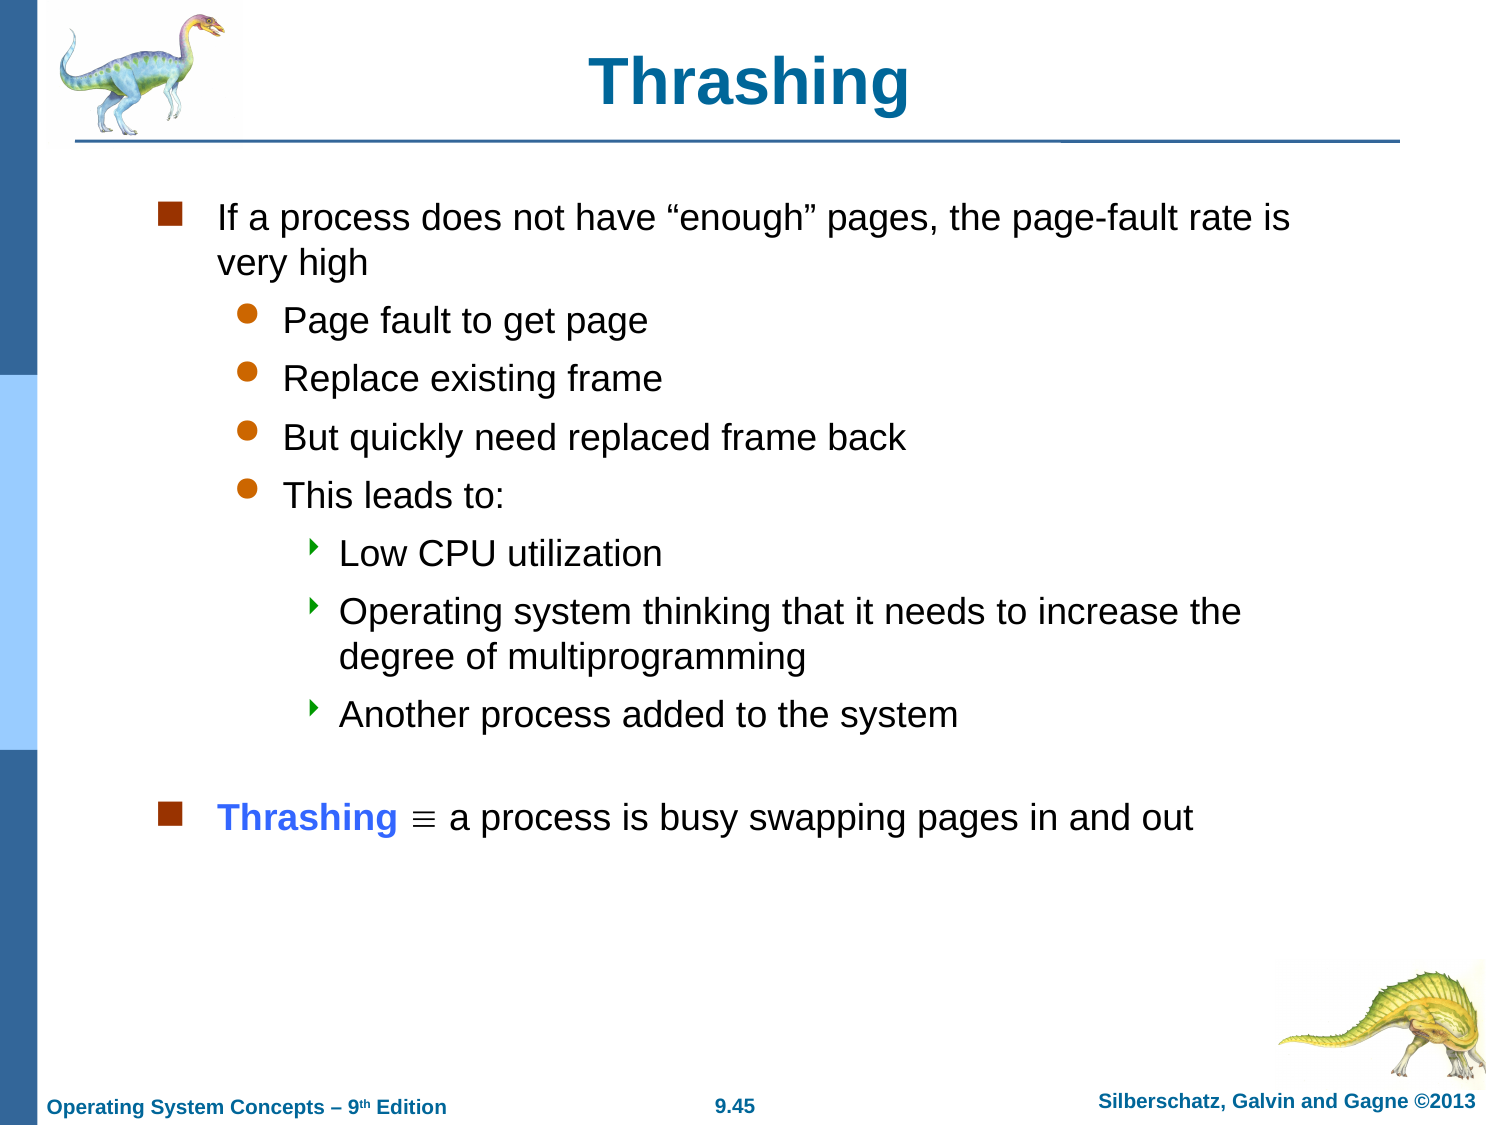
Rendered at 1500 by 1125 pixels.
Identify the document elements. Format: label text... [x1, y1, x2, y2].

list If a process does not have “enough” pages, the page-fault rate is very high Page fault to get page Replace existing frame But quickly need replaced frame back This leads to: Low CPU utilization Operating system thinking that it needs to increase the degree of multiprogramming Another process added to the system Thrashing  a process is busy swapping pages in and out [145, 185, 1353, 922]
picture [46, 0, 243, 149]
picture [1275, 959, 1486, 1090]
title Thrashing [75, 31, 1425, 126]
